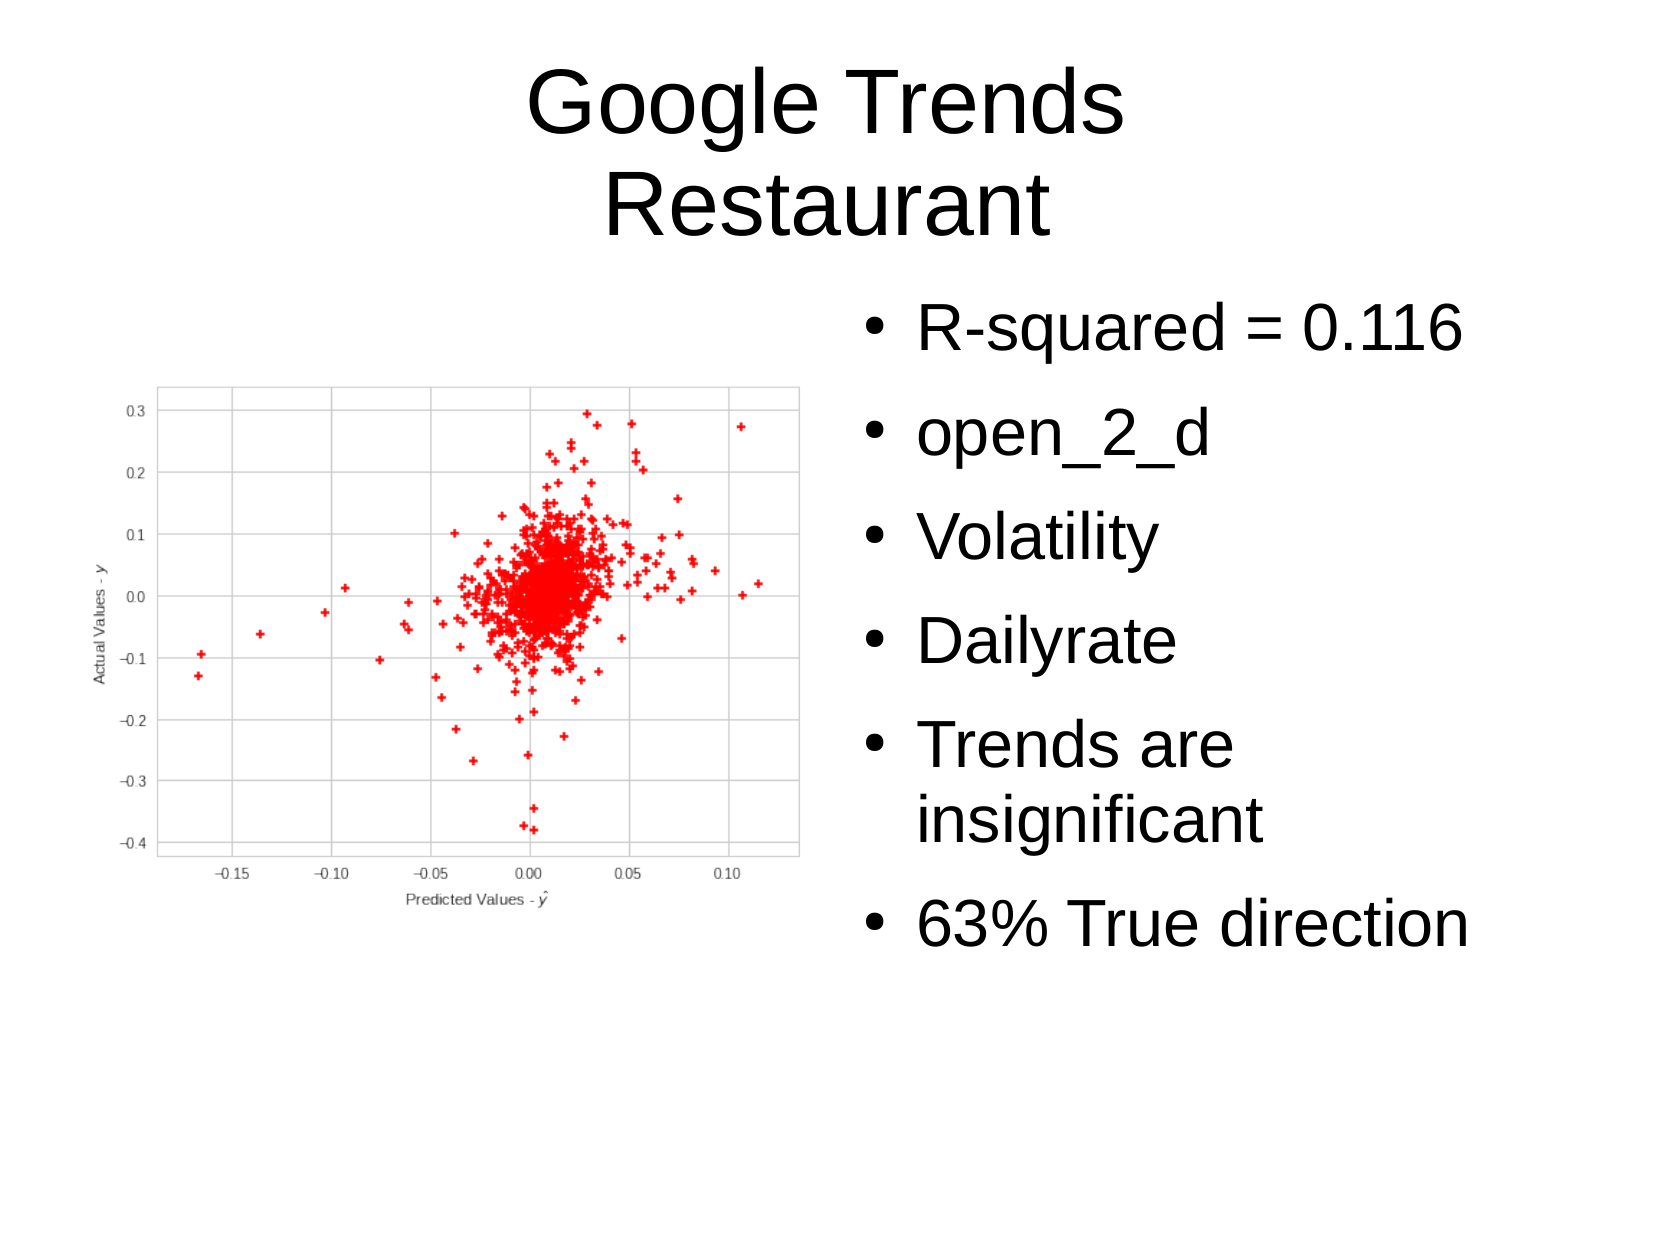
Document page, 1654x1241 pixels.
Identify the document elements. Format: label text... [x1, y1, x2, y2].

title Google Trends Restaurant [82, 49, 1571, 257]
list R-squared = 0.116 open_2_d Volatility Dailyrate Trends are insignificant 63% True direction [845, 290, 1572, 1010]
picture [82, 378, 809, 921]
